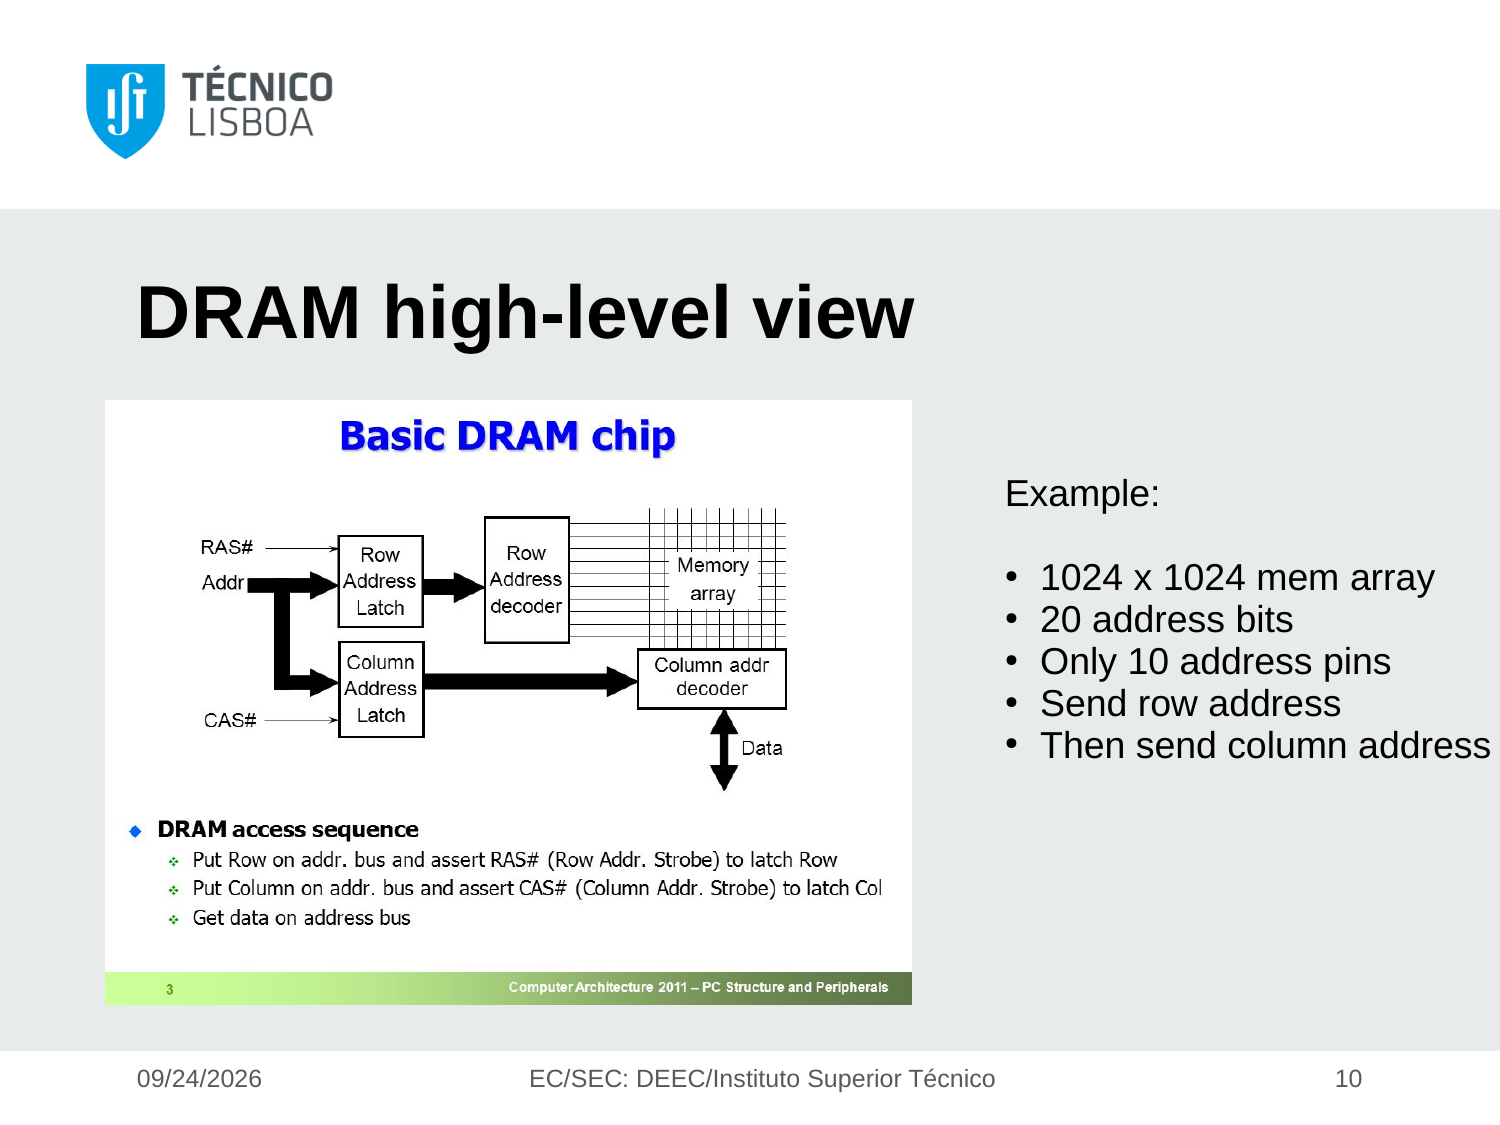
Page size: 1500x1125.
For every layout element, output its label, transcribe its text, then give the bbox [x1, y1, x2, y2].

slide_number <number> [1077, 1052, 1378, 1103]
picture [0, 0, 1500, 1125]
text_box Example: 1024 x 1024 mem array 20 address bits Only 10 address pins Send row address Then send column address [990, 464, 1500, 774]
footer EC/SEC: DEEC/Instituto Superior Técnico [512, 1052, 1021, 1103]
slide_number 12/03/2020 [121, 1052, 425, 1103]
title DRAM high-level view [121, 237, 1378, 381]
